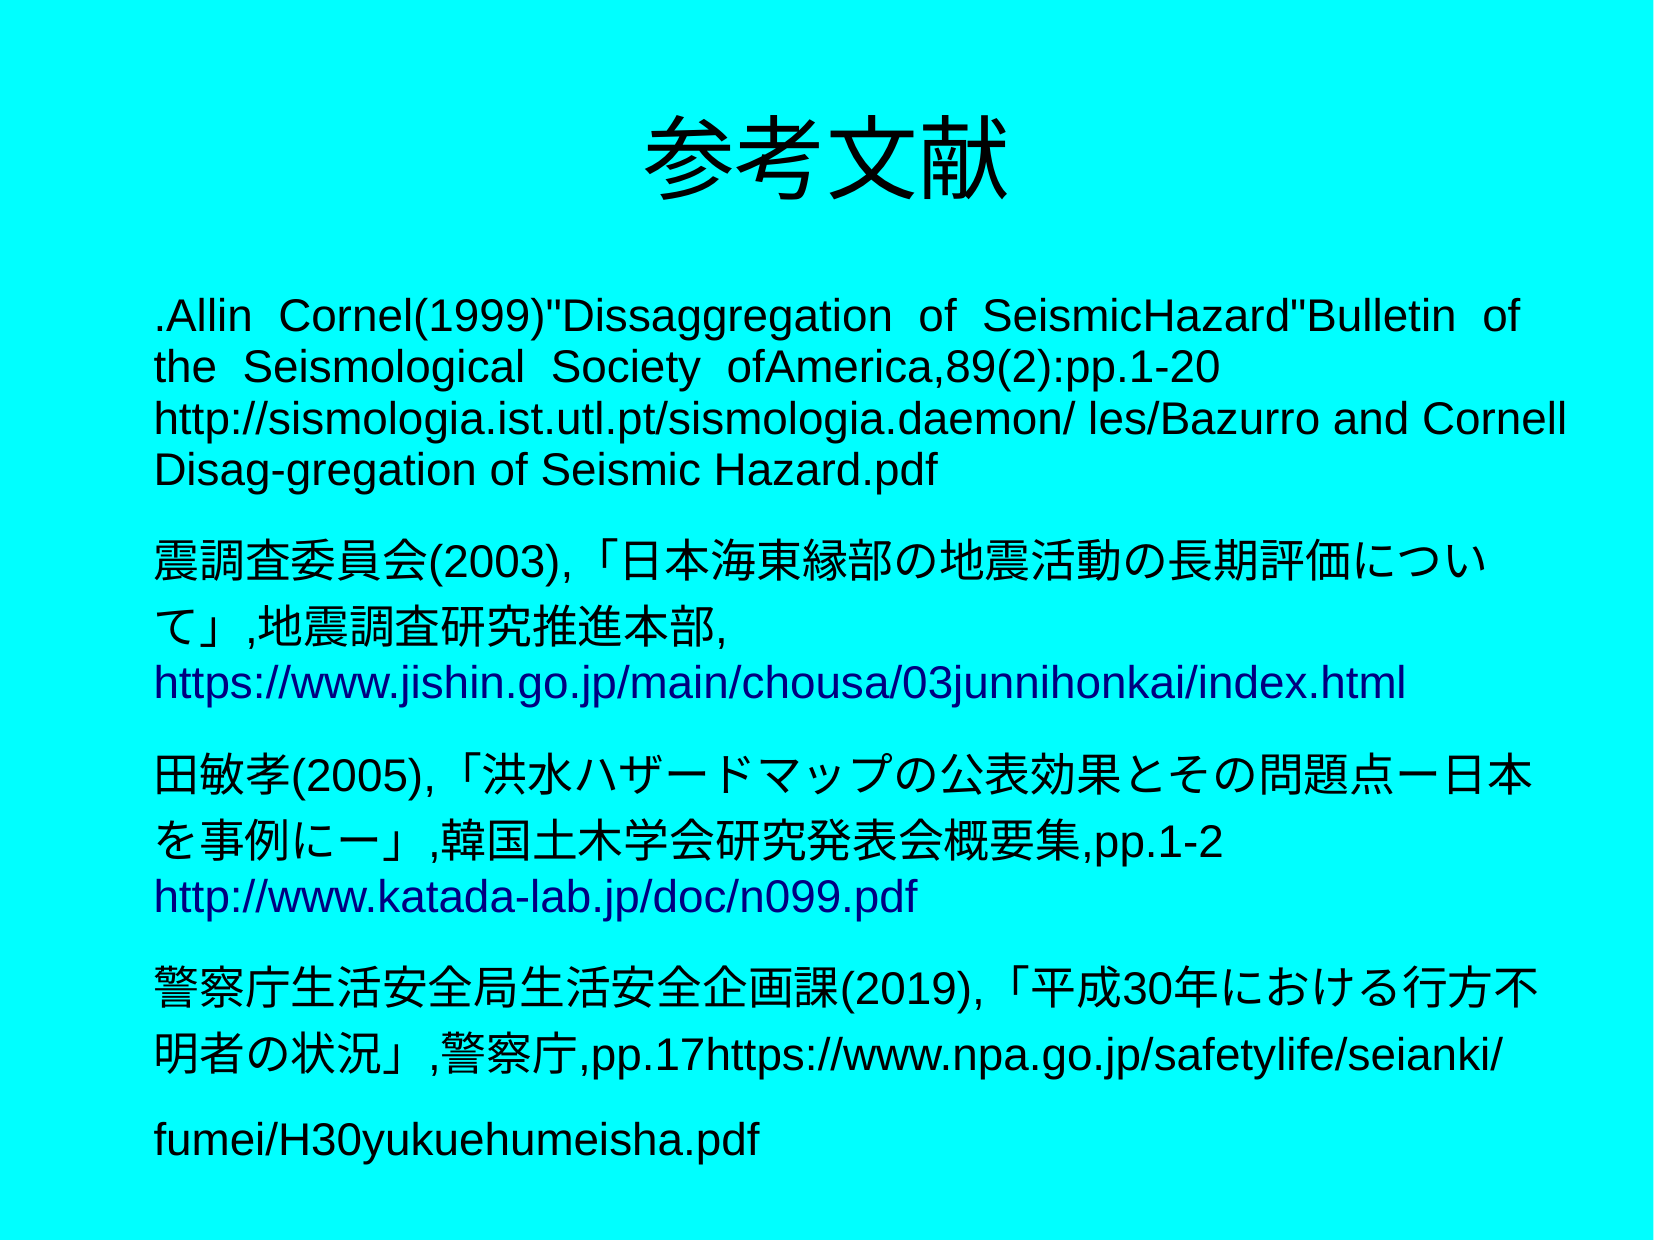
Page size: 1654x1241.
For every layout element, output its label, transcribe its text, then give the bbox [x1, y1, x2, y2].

title 参考文献 [82, 49, 1571, 257]
list .Allin Cornel(1999)"Dissaggregation of SeismicHazard"Bulletin of the Seismological Society ofAmerica,89(2):pp.1-20 http://sismologia.ist.utl.pt/sismologia.daemon/ les/Bazurro and Cornell Disag-gregation of Seismic Hazard.pdf 震調査委員会(2003),「日本海東縁部の地震活動の長期評価について」,地震調査研究推進本部, https://www.jishin.go.jp/main/chousa/03junnihonkai/index.html 田敏孝(2005),「洪水ハザードマップの公表効果とその問題点ー日本を事例にー」,韓国土木学会研究発表会概要集,pp.1-2 http://www.katada-lab.jp/doc/n099.pdf 警察庁生活安全局生活安全企画課(2019),「平成30年における行方不明者の状況」,警察庁,pp.17https://www.npa.go.jp/safetylife/seianki/ fumei/H30yukuehumeisha.pdf [82, 290, 1571, 1226]
